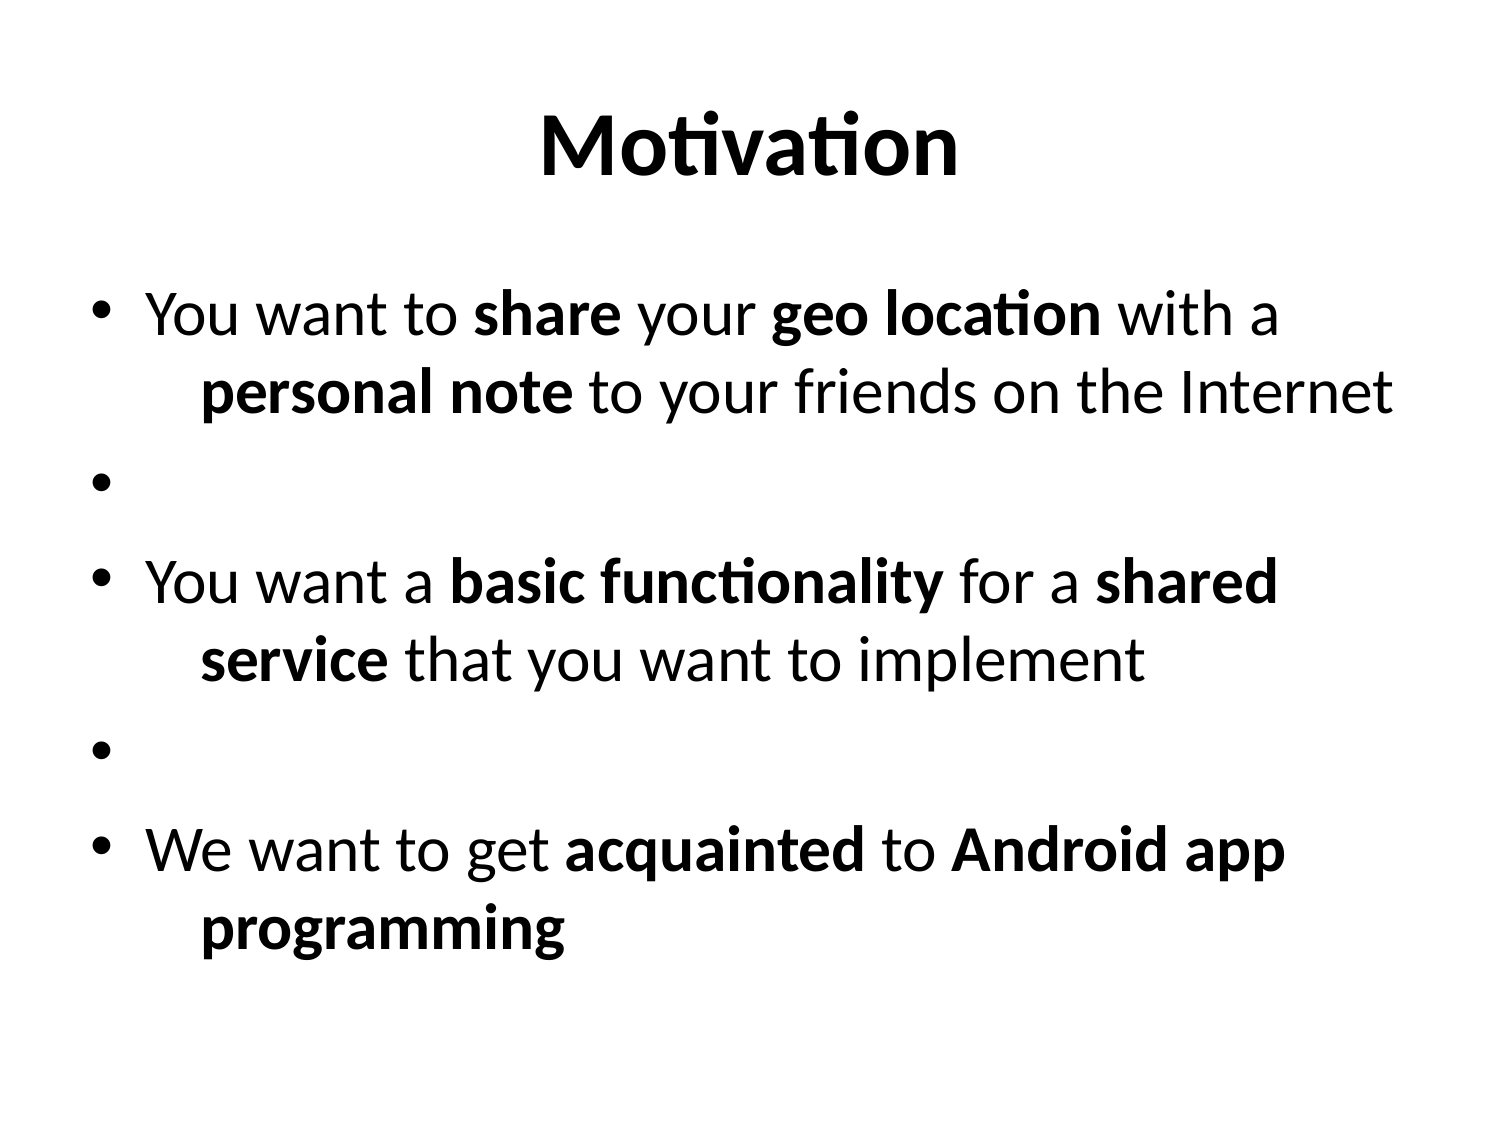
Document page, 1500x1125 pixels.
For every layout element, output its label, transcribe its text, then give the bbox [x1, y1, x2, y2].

title Motivation [75, 45, 1426, 233]
list You want to share your geo location with a personal note to your friends on the Internet You want a basic functionality for a shared service that you want to implement We want to get acquainted to Android app programming [75, 262, 1426, 1005]
